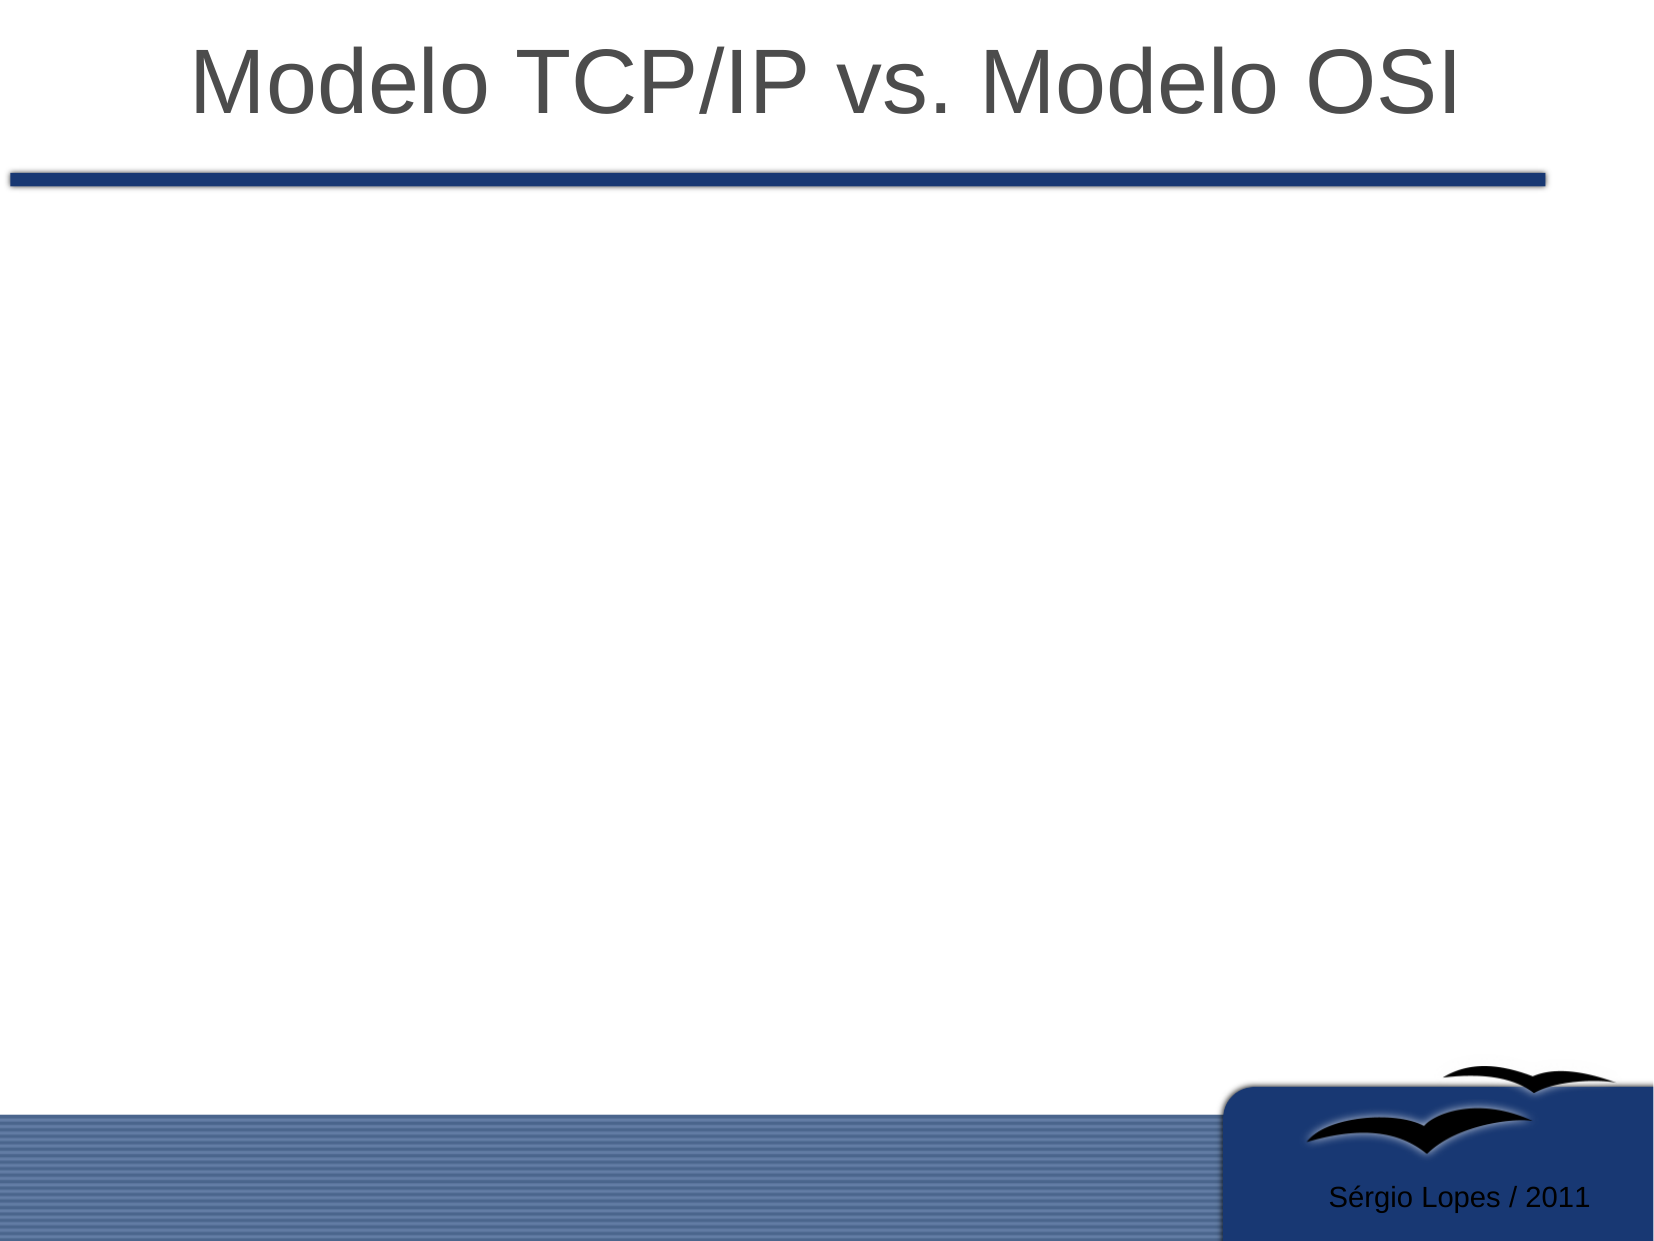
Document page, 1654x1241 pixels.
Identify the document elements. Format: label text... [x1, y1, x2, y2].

picture [0, 0, 1654, 1241]
text_box Sérgio Lopes / 2011 [1328, 1181, 1588, 1214]
title Modelo TCP/IP vs. Modelo OSI [121, 0, 1534, 164]
